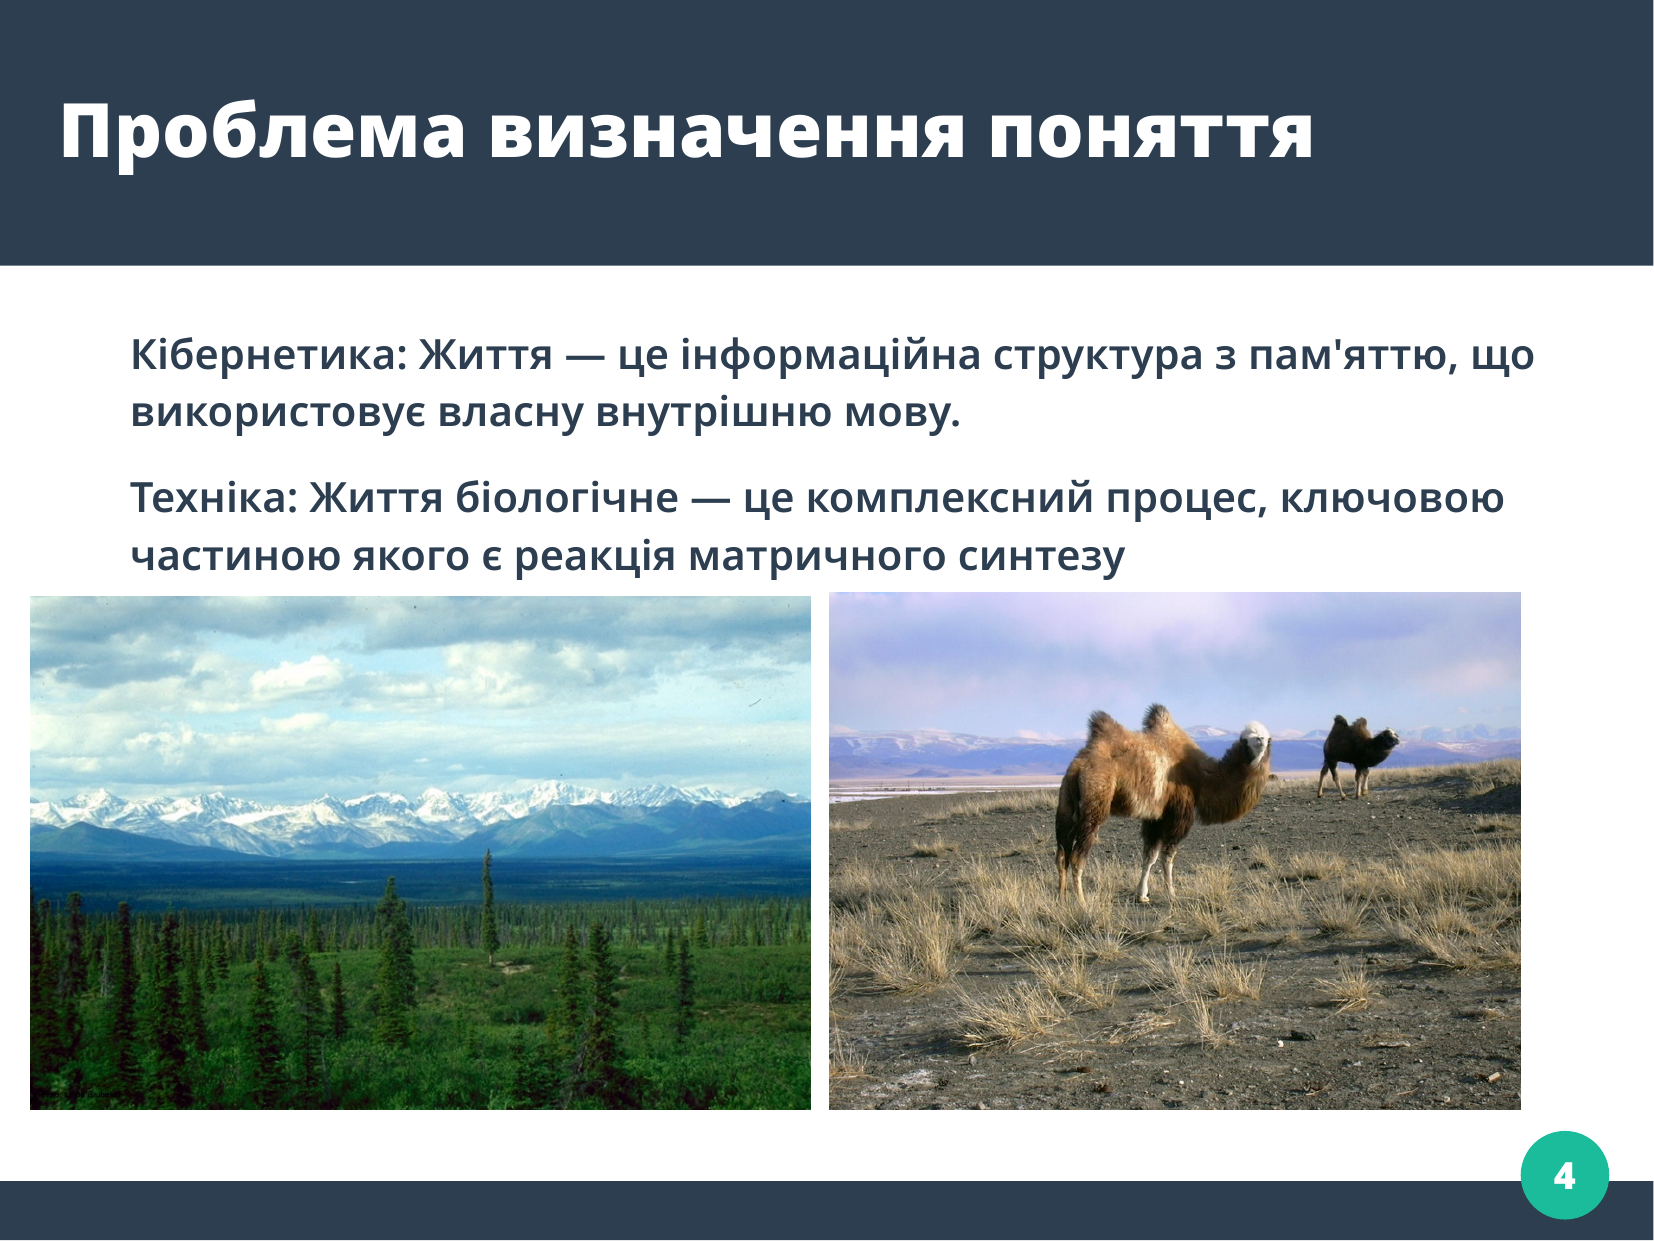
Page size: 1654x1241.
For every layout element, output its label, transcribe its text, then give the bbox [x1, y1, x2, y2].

picture [30, 596, 811, 1111]
list Кібернетика: Життя — це інформаційна структура з пам'яттю, що використовує власну внутрішню мову. Техніка: Життя біологічне — це комплексний процес, ключовою частиною якого є реакція матричного синтезу [59, 324, 1595, 1152]
picture [829, 592, 1521, 1111]
title Проблема визначення поняття [59, 49, 1595, 207]
